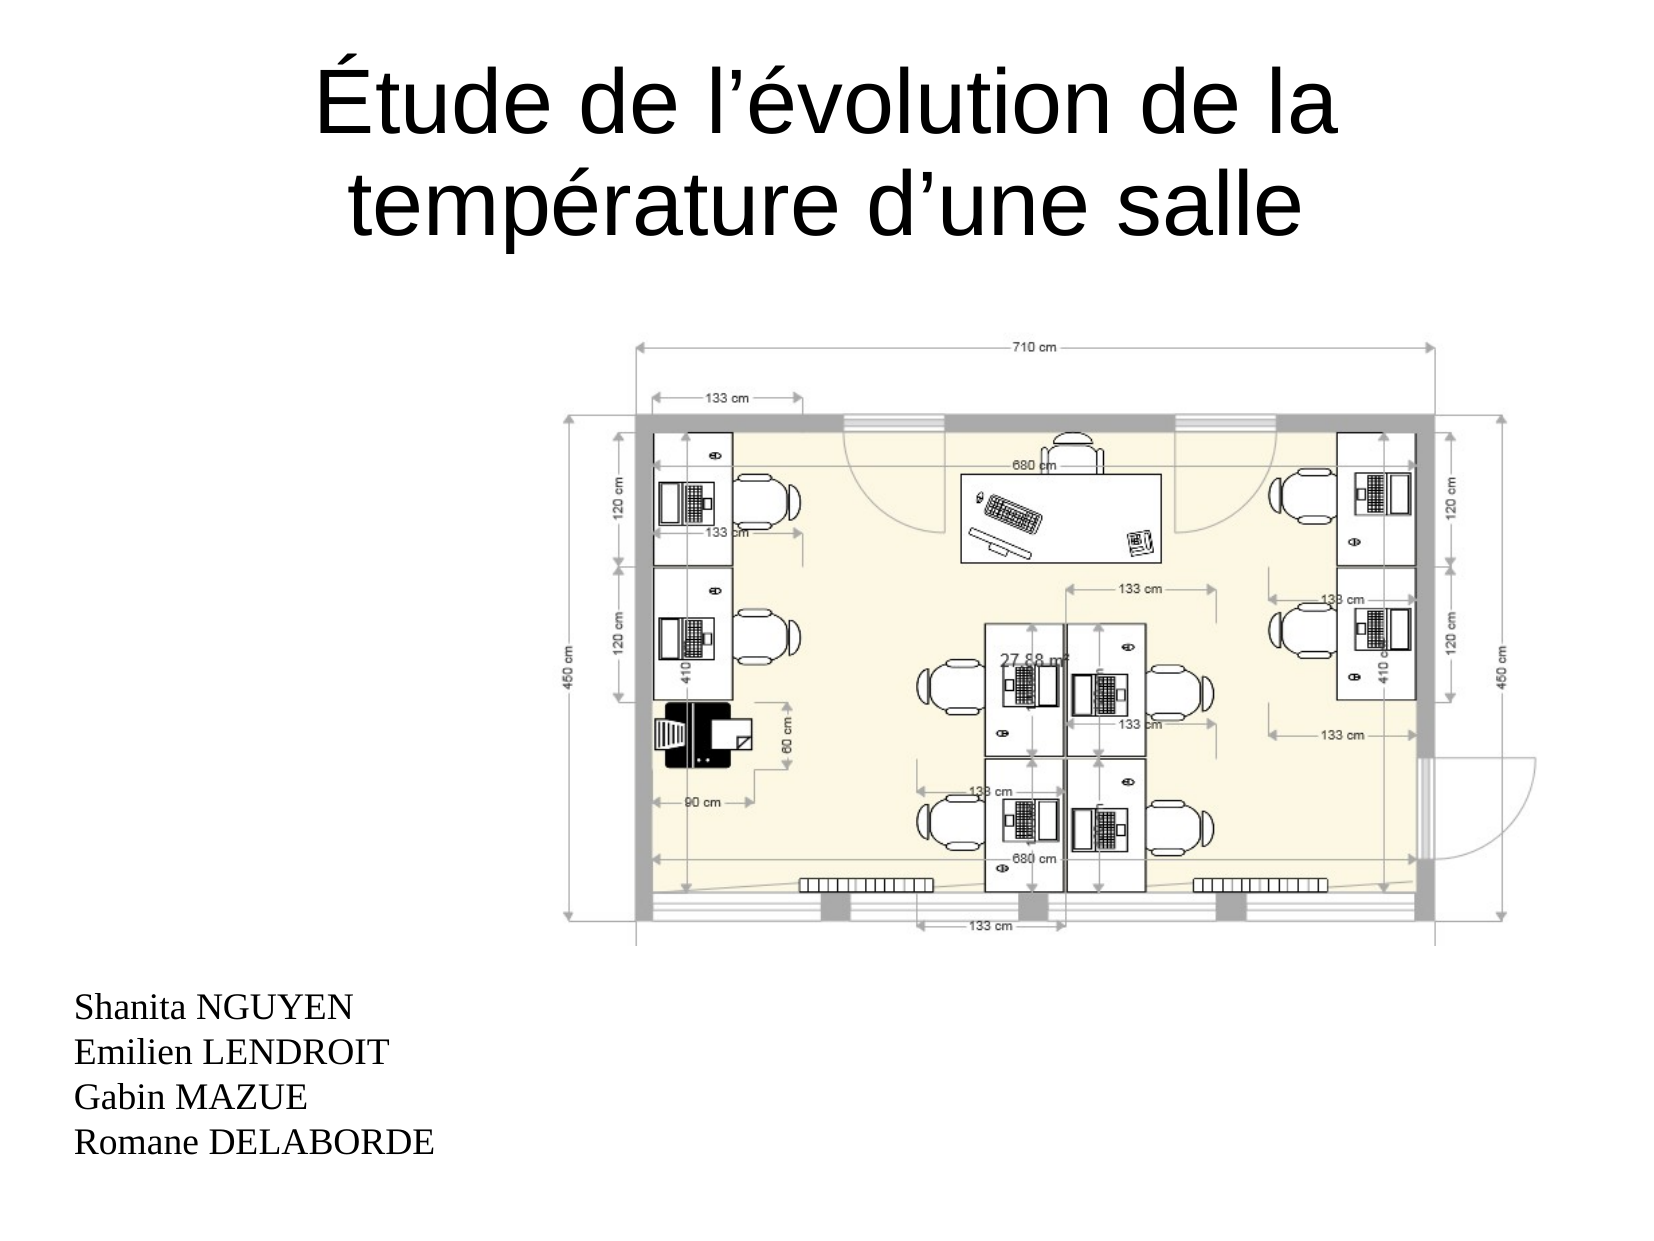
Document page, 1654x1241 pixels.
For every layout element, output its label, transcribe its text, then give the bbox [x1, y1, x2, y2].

picture [531, 330, 1538, 946]
text_box Shanita NGUYEN Emilien LENDROIT Gabin MAZUE Romane DELABORDE [59, 974, 1059, 1169]
title Étude de l’évolution de la température d’une salle [82, 49, 1571, 257]
